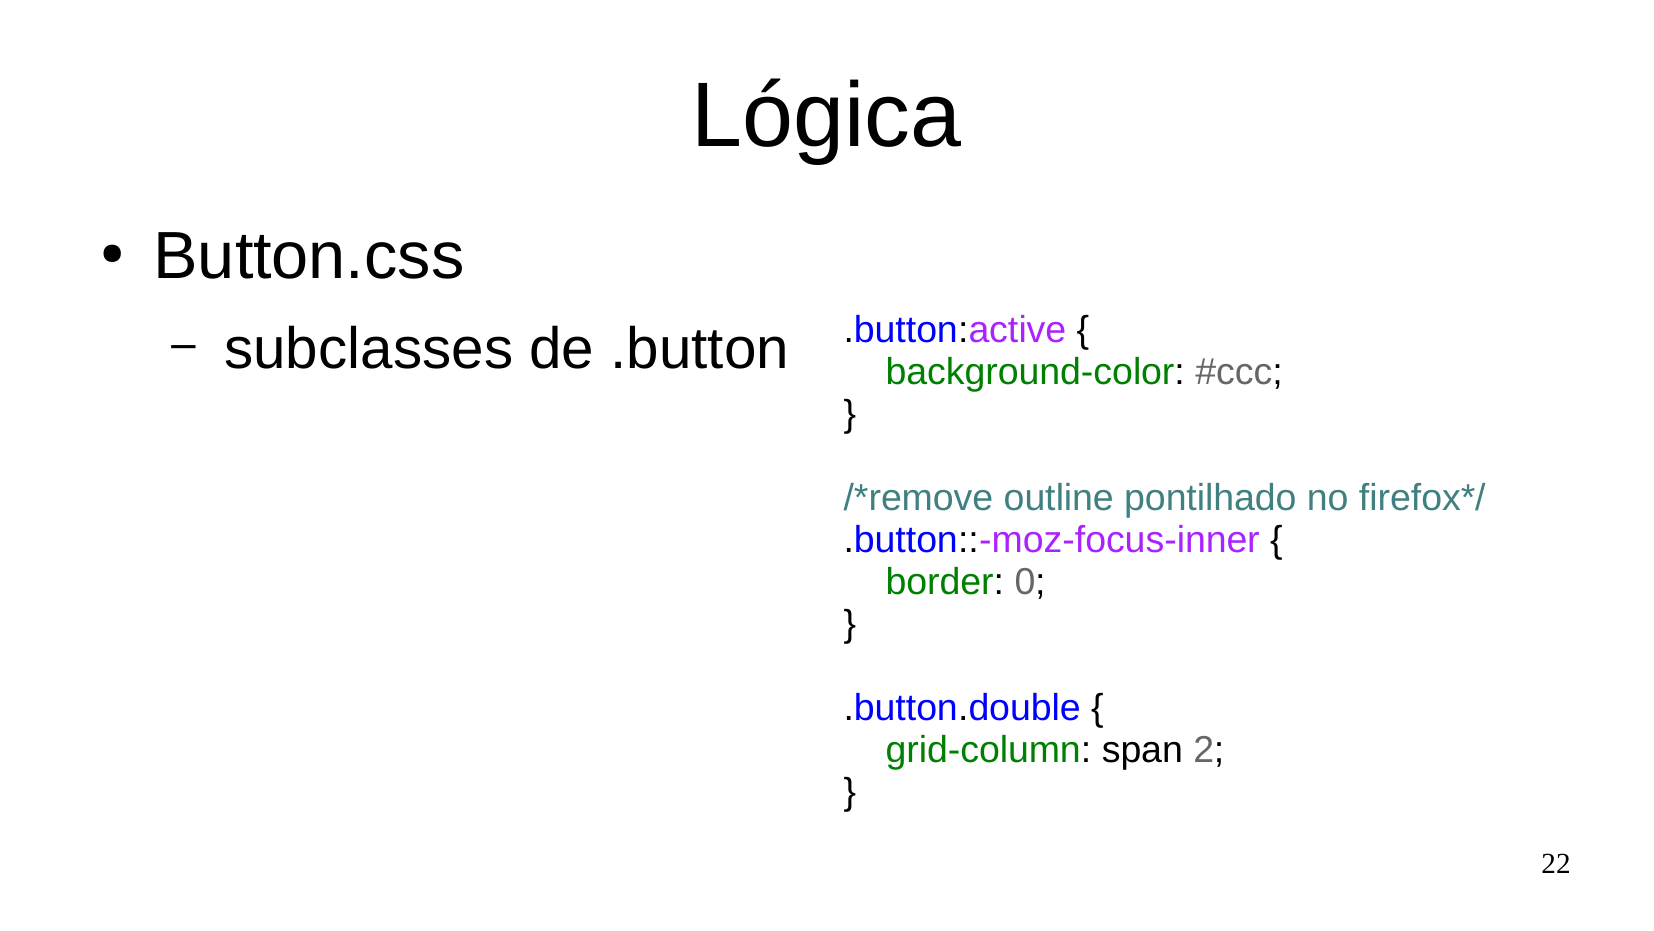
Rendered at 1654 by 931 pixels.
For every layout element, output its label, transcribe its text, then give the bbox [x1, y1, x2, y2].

title Lógica [82, 37, 1571, 193]
text_box .button:active { background-color: #ccc; } /*remove outline pontilhado no firefox*/ .button::-moz-focus-inner { border: 0; } .button.double { grid-column: span 2; } [828, 301, 1604, 820]
list Button.css subclasses de .button [82, 217, 1571, 758]
